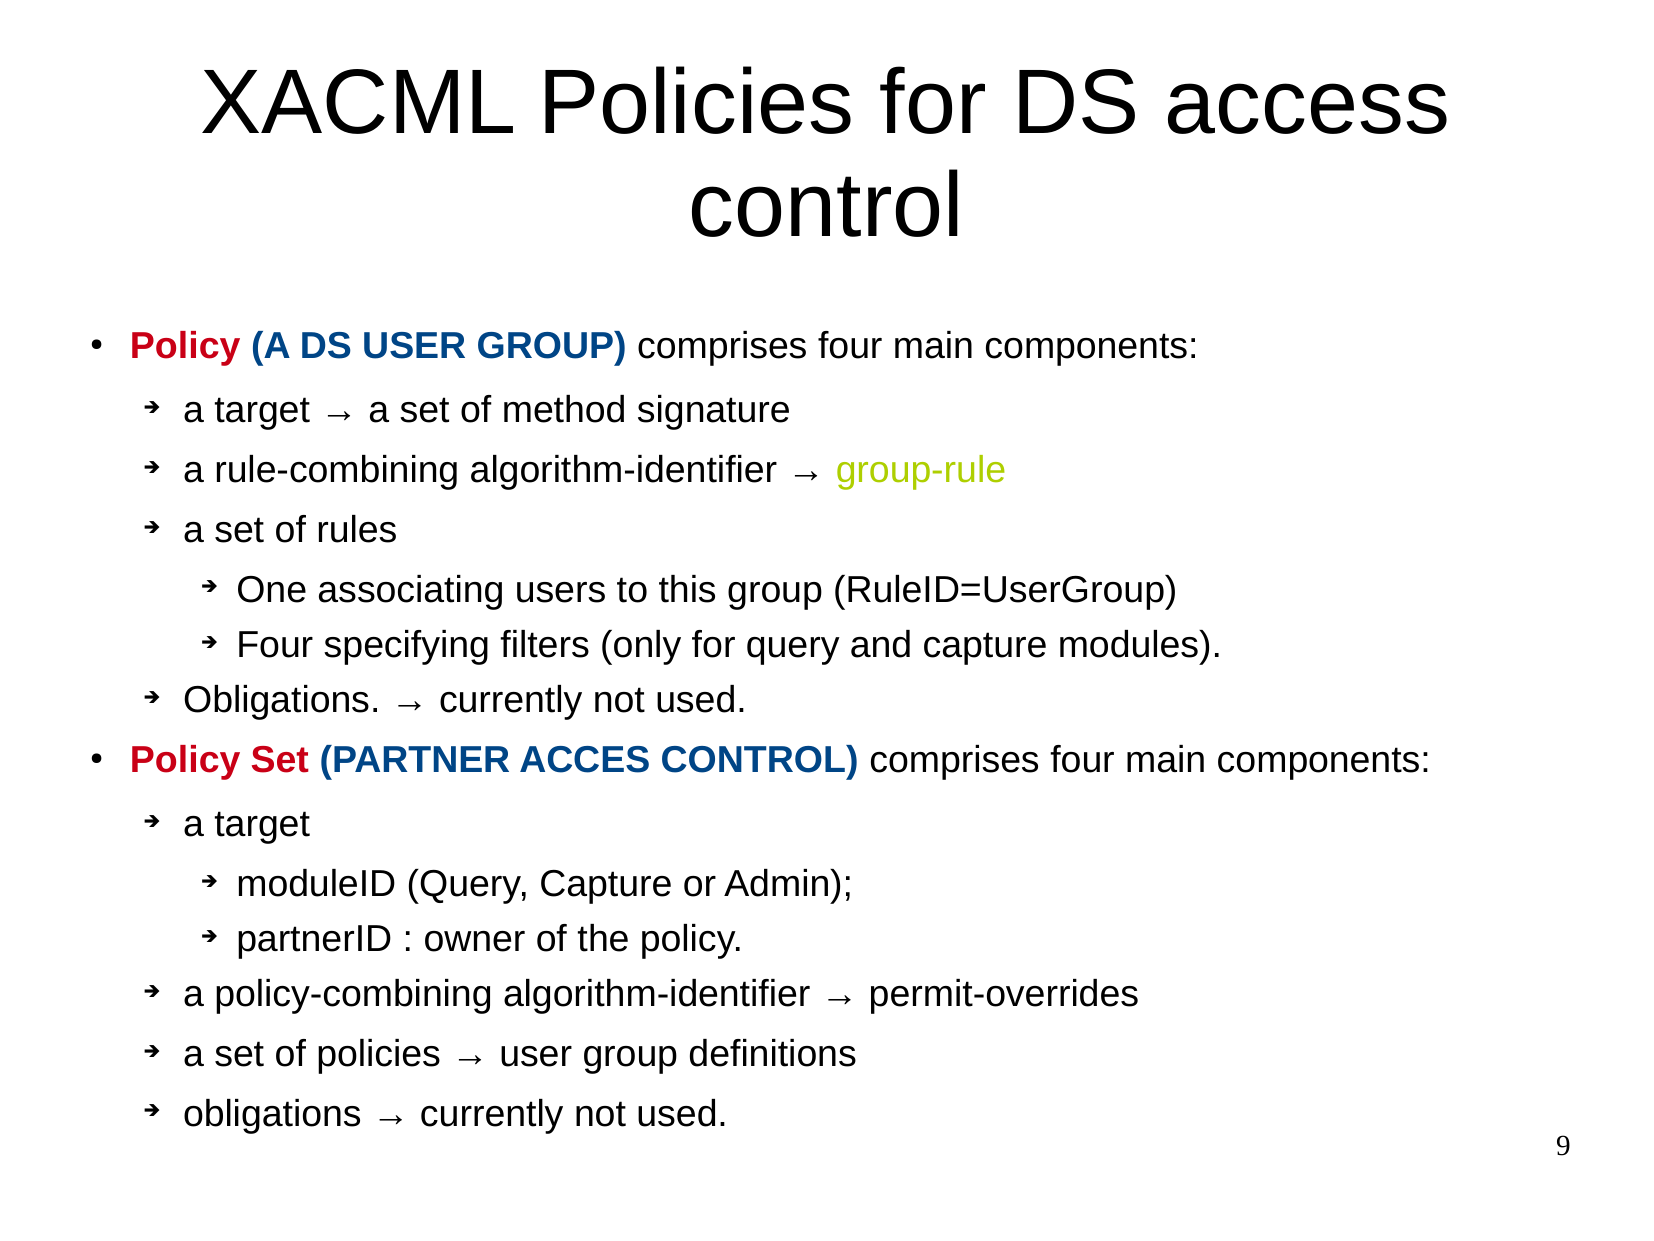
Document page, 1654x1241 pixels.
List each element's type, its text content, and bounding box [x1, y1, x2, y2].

list Policy (A DS USER GROUP) comprises four main components: a target → a set of method signature a rule-combining algorithm-identifier → group-rule a set of rules One associating users to this group (RuleID=UserGroup) Four specifying filters (only for query and capture modules). Obligations. → currently not used. Policy Set (PARTNER ACCES CONTROL) comprises four main components: a target moduleID (Query, Capture or Admin); partnerID : owner of the policy. a policy-combining algorithm-identifier → permit-overrides a set of policies → user group definitions obligations → currently not used. [76, 324, 1565, 1144]
title XACML Policies for DS access control [82, 50, 1571, 256]
